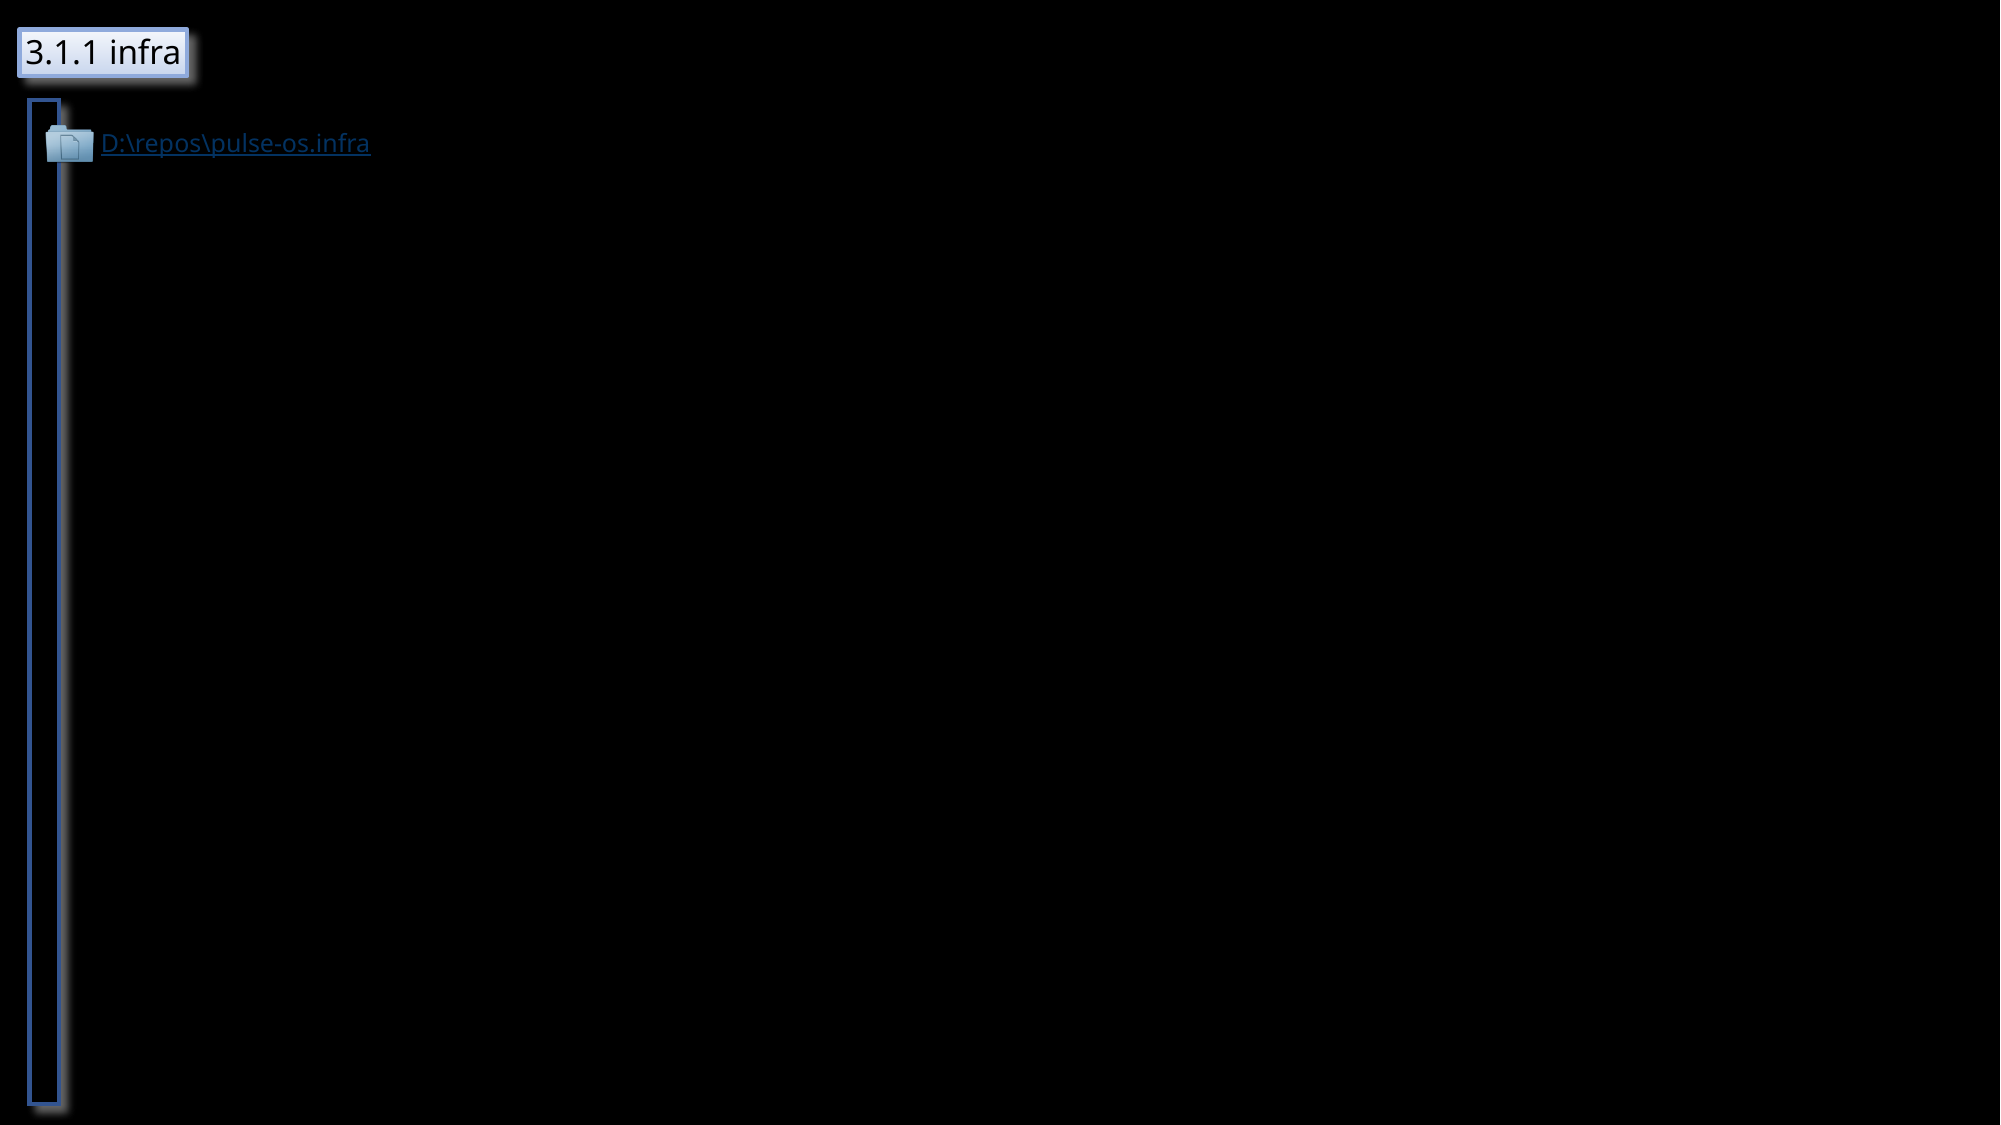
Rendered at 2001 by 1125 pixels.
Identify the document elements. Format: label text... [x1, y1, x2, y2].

text_box D:\repos\pulse-os.infra [100, 127, 371, 154]
text_box [29, 100, 60, 1105]
title 3.1.1 infra [22, 29, 184, 77]
text_box D:\repos\pulse-os.infra [100, 155, 371, 162]
picture [45, 118, 94, 168]
